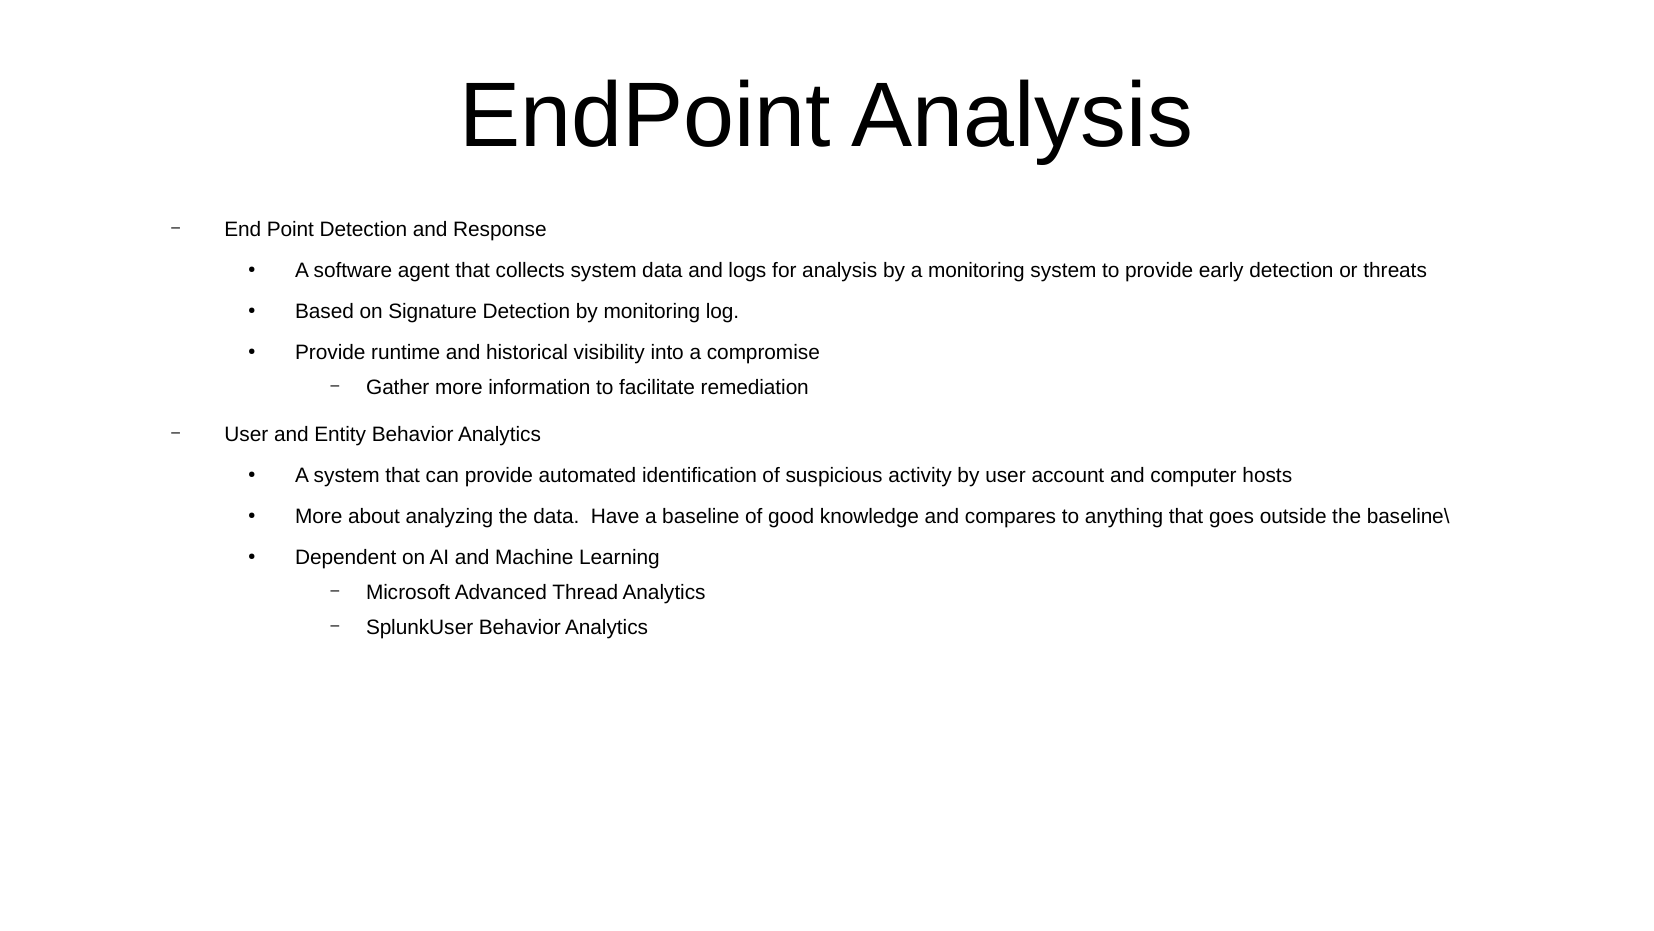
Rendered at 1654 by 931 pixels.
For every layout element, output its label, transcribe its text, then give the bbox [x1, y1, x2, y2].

title EndPoint Analysis [82, 37, 1571, 193]
list End Point Detection and Response A software agent that collects system data and logs for analysis by a monitoring system to provide early detection or threats Based on Signature Detection by monitoring log. Provide runtime and historical visibility into a compromise Gather more information to facilitate remediation User and Entity Behavior Analytics A system that can provide automated identification of suspicious activity by user account and computer hosts More about analyzing the data. Have a baseline of good knowledge and compares to anything that goes outside the baseline\ Dependent on AI and Machine Learning Microsoft Advanced Thread Analytics SplunkUser Behavior Analytics [82, 217, 1636, 916]
